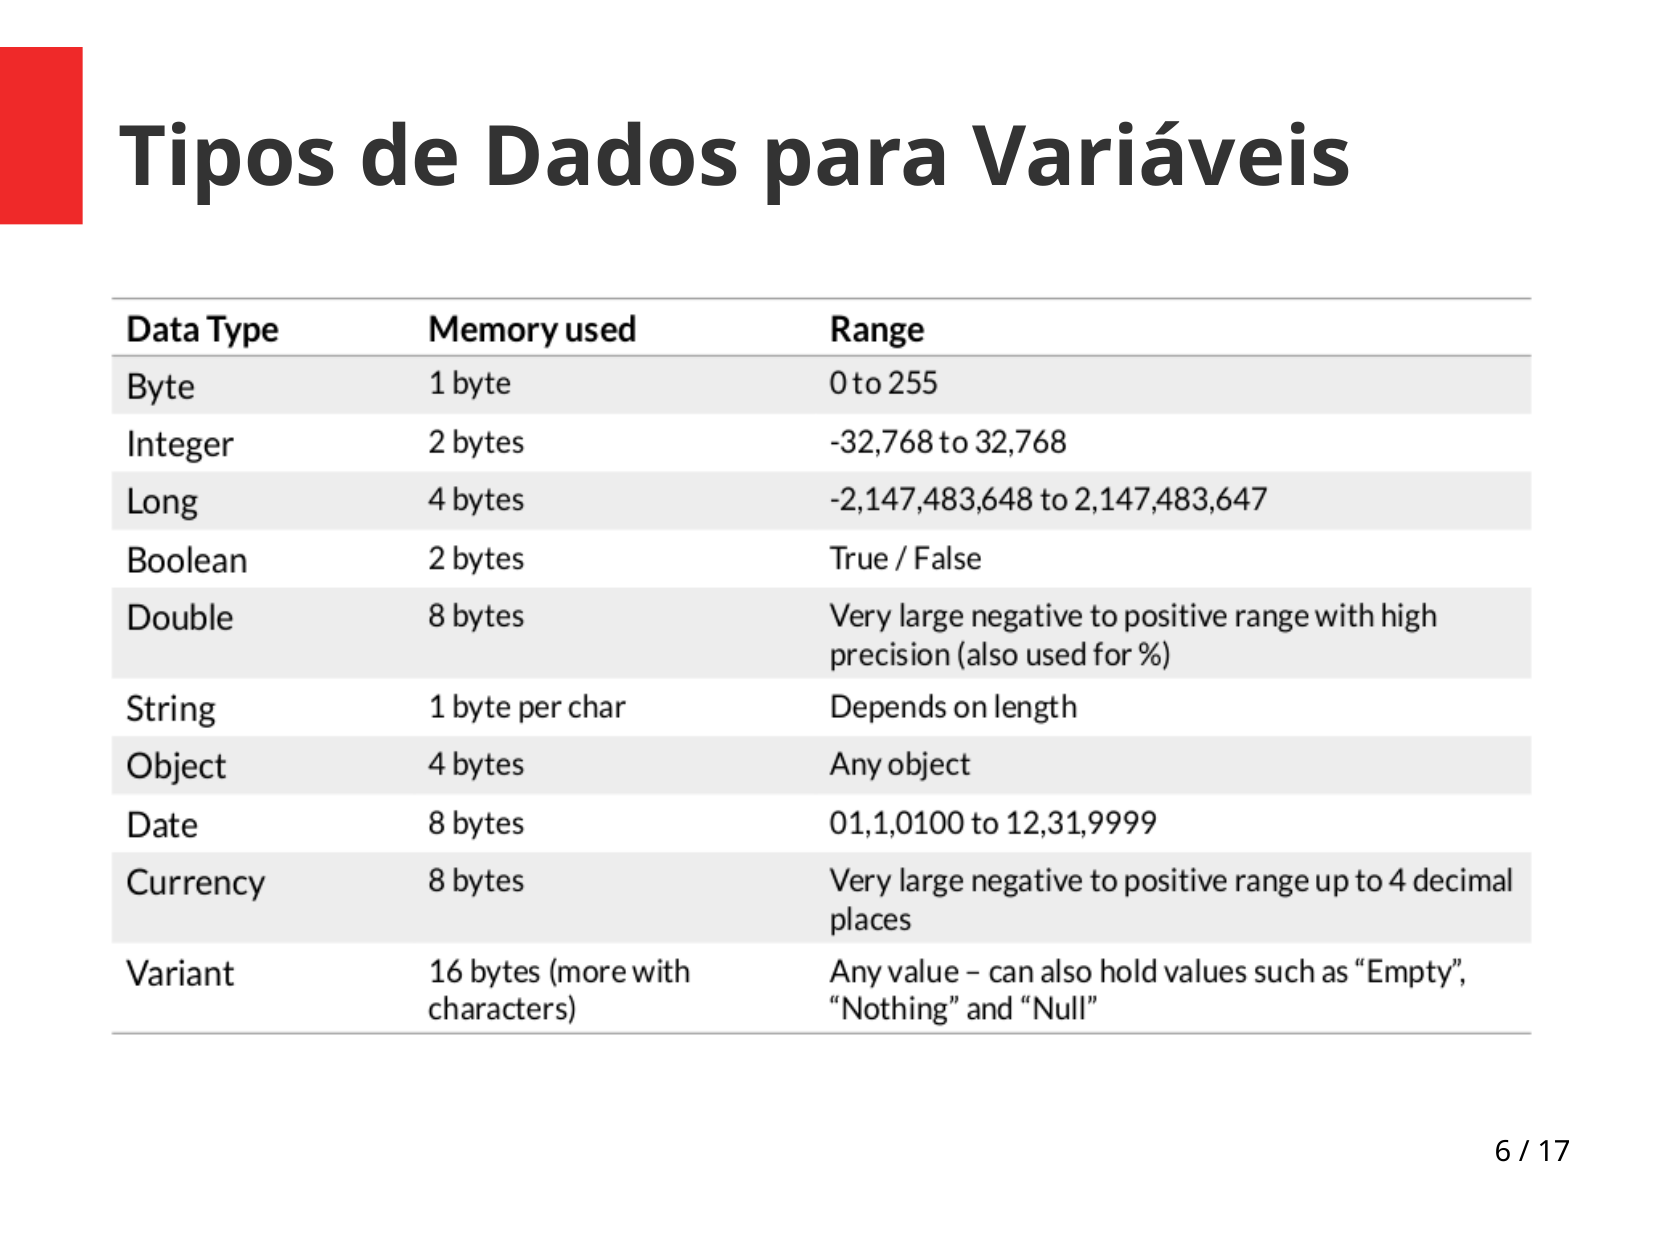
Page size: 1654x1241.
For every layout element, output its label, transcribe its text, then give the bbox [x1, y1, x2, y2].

picture [91, 271, 1548, 1050]
title Tipos de Dados para Variáveis [118, 49, 1571, 257]
